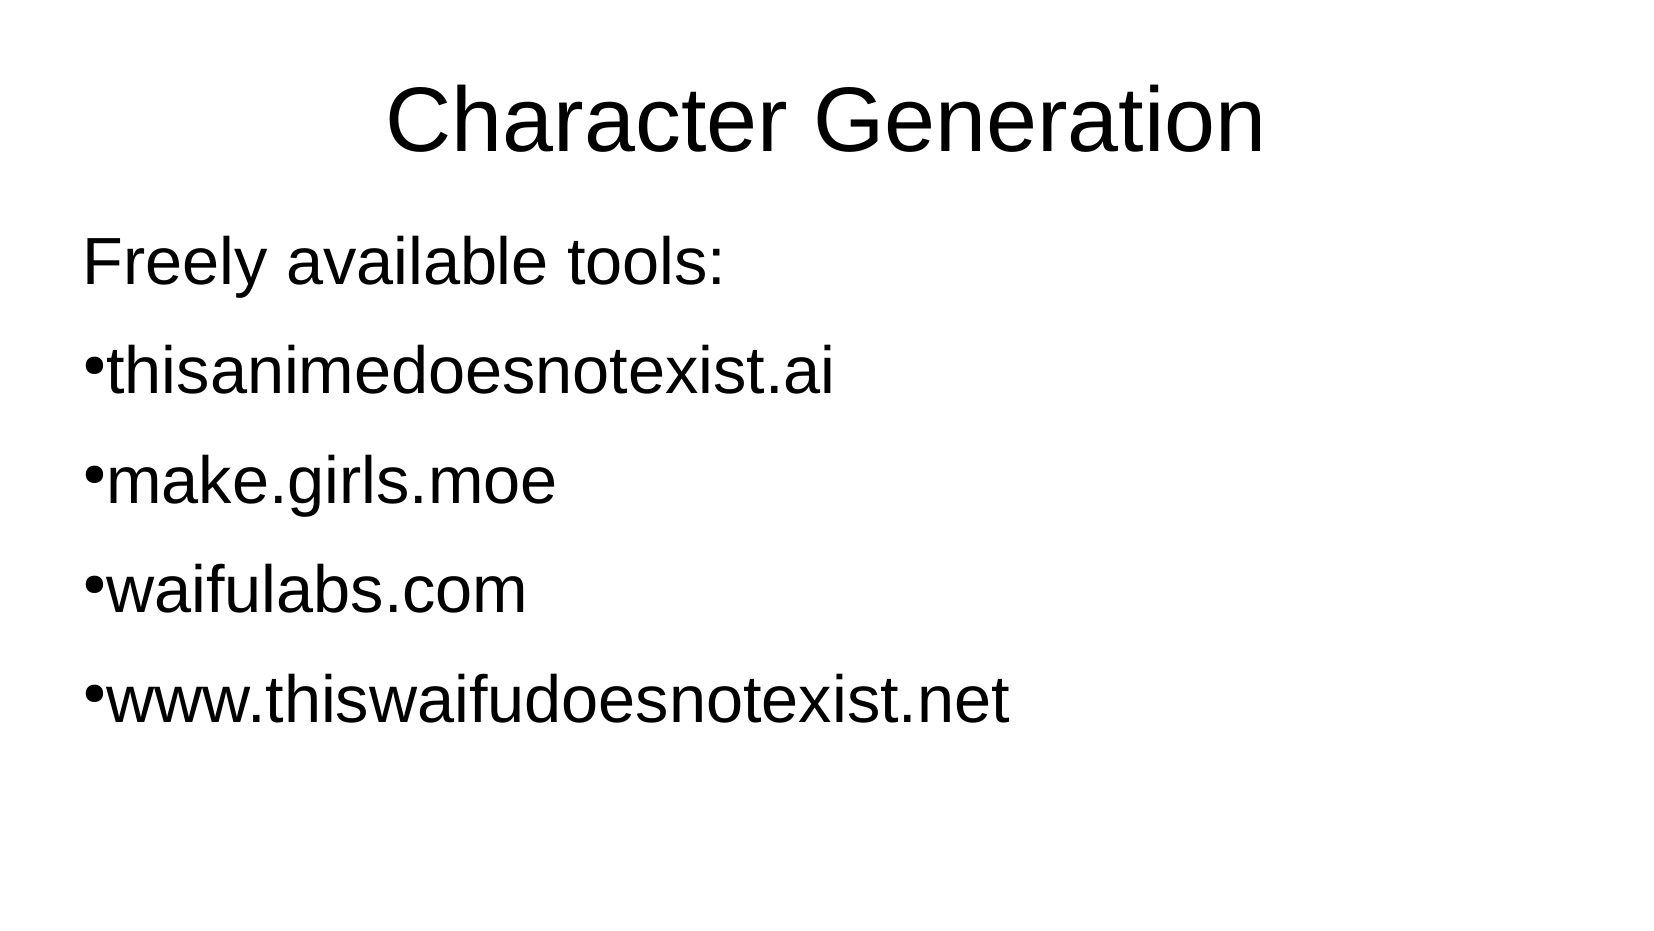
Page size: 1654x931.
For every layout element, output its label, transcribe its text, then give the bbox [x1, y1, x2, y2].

title Character Generation [82, 37, 1571, 193]
list Freely available tools: thisanimedoesnotexist.ai make.girls.moe waifulabs.com www.thiswaifudoesnotexist.net [82, 217, 1571, 758]
